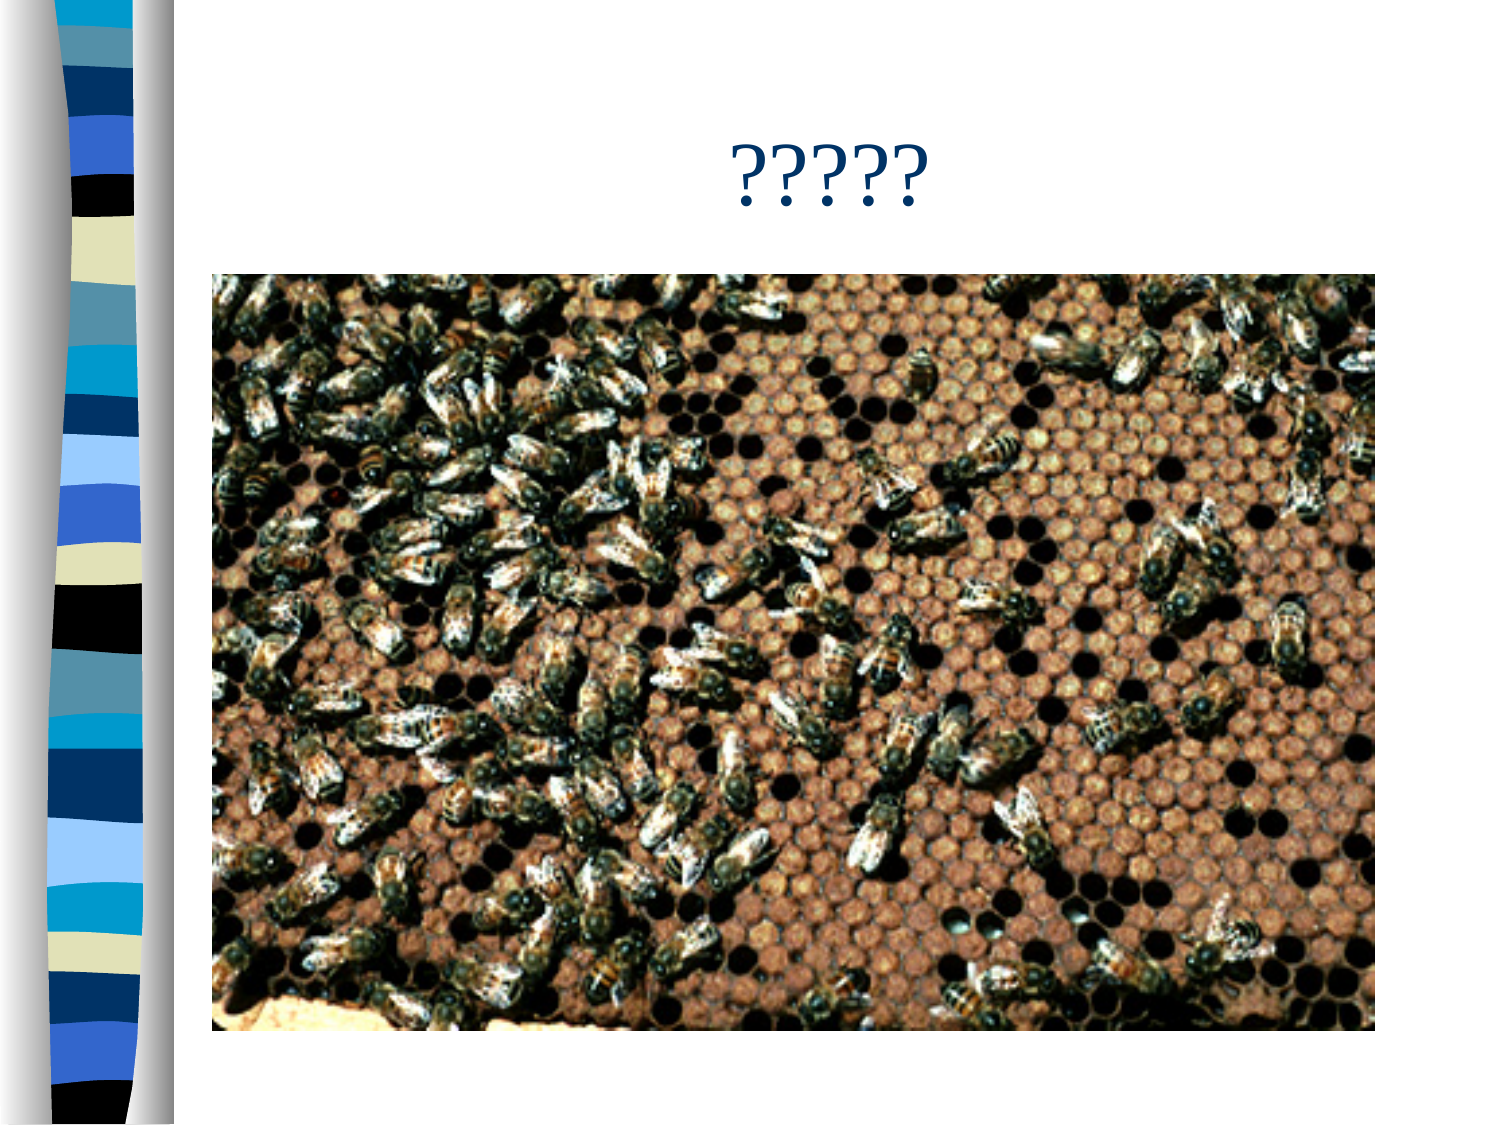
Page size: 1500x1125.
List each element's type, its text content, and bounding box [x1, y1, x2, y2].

picture [212, 274, 1375, 1031]
title ????? [192, 74, 1468, 263]
